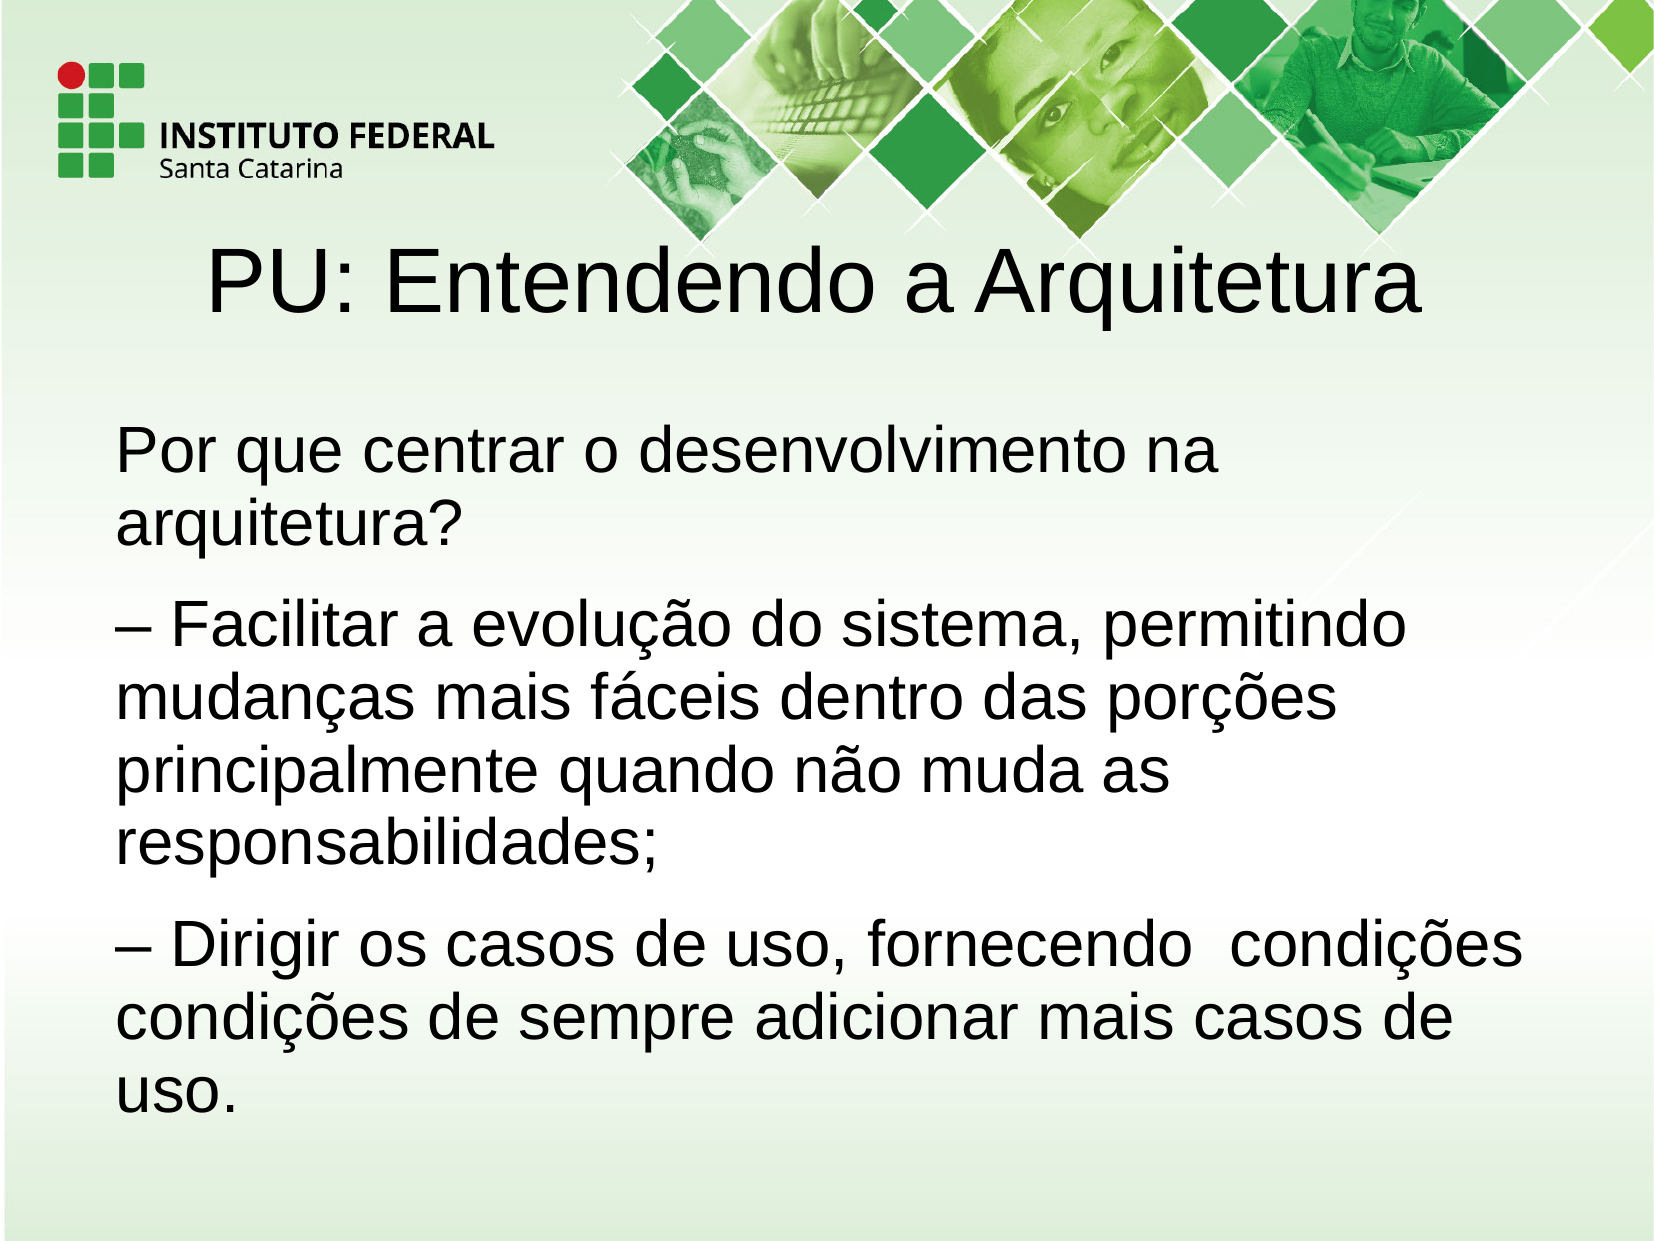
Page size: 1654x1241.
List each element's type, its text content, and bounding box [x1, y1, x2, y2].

picture [1, 0, 1654, 1241]
title PU: Entendendo a Arquitetura [70, 177, 1559, 385]
list Por que centrar o desenvolvimento na arquitetura? – Facilitar a evolução do sistema, permitindo mudanças mais fáceis dentro das porções principalmente quando não muda as responsabilidades; – Dirigir os casos de uso, fornecendo condições condições de sempre adicionar mais casos de uso. [115, 413, 1571, 1133]
